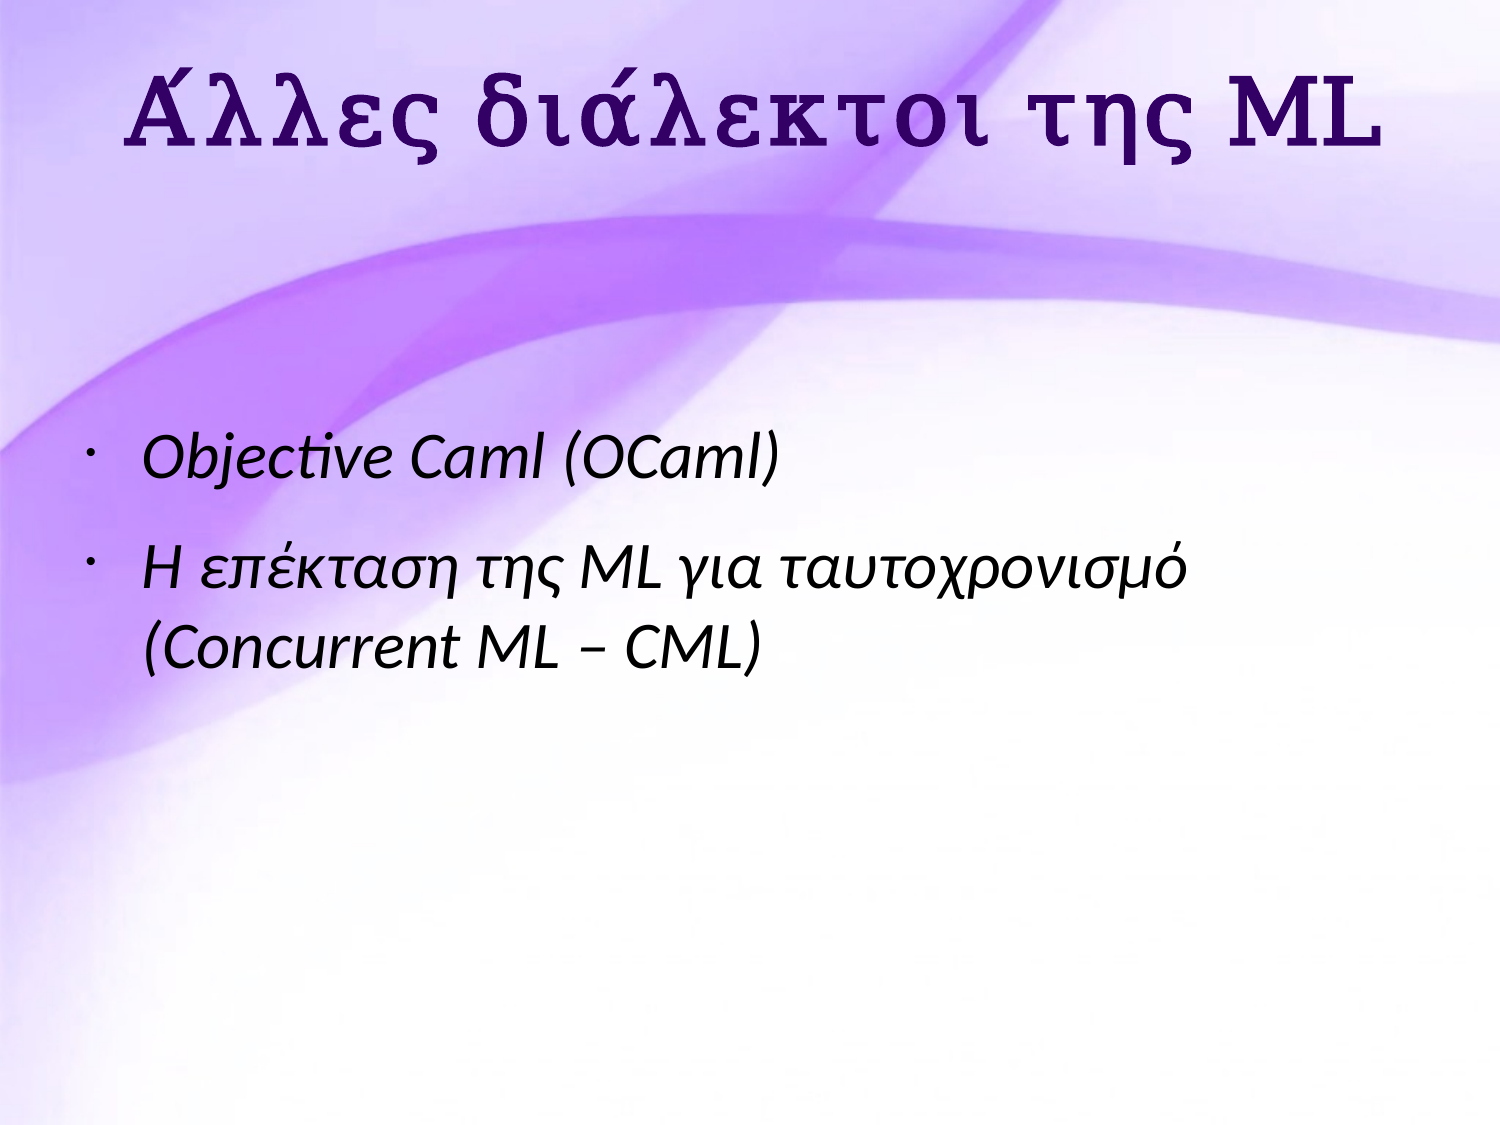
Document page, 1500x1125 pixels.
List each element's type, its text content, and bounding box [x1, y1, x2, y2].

title Άλλες διάλεκτοι της ML [75, 45, 1425, 233]
picture [0, 0, 1500, 1125]
list Objective Caml (OCaml) Η επέκταση της ML για ταυτοχρονισμό (Concurrent ML – CML) [70, 295, 1421, 1038]
